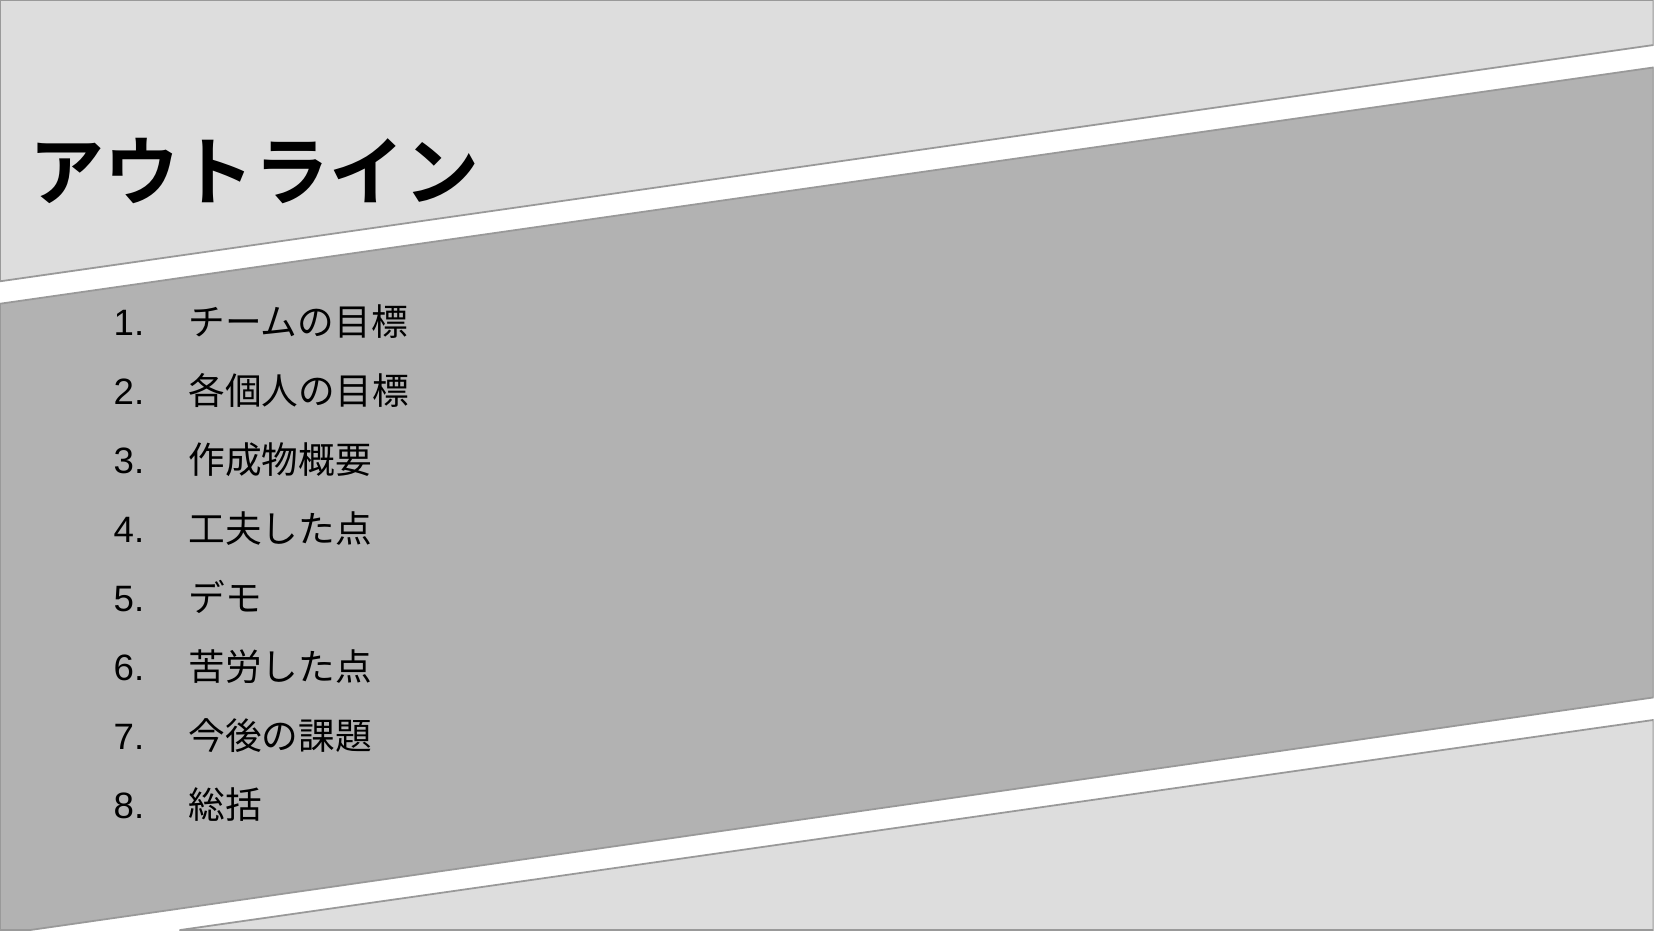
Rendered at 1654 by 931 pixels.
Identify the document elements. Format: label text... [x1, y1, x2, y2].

title アウトライン [29, 88, 1506, 246]
list 1. チームの目標 2. 各個人の目標 3. 作成物概要 4. 工夫した点 5. デモ 6. 苦労した点 7. 今後の課題 8. 総括 [82, 292, 1538, 833]
